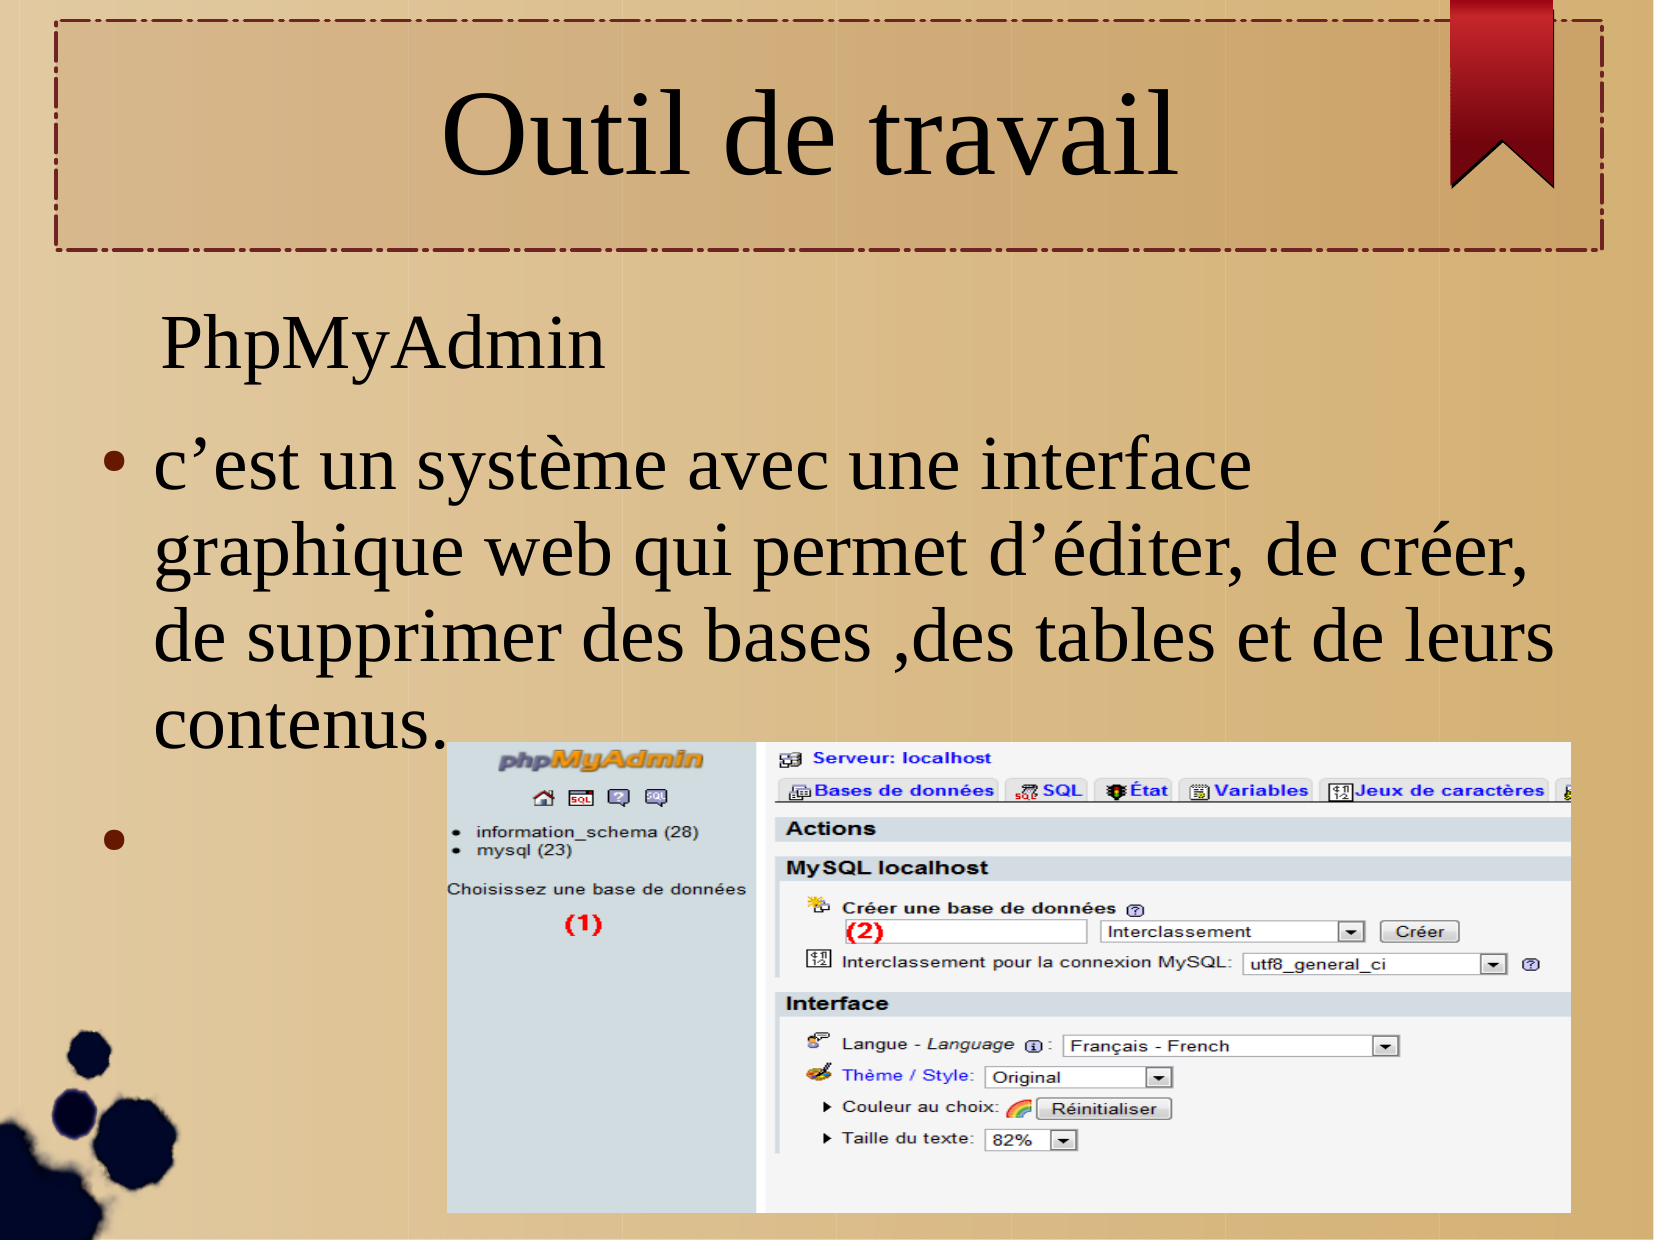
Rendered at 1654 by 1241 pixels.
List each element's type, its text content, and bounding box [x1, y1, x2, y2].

title Outil de travail [59, 15, 1441, 252]
picture [447, 742, 1571, 1213]
list PhpMyAdmin c’est un système avec une interface graphique web qui permet d’éditer, de créer, de supprimer des bases ,des tables et de leurs contenus. [82, 299, 1571, 1019]
